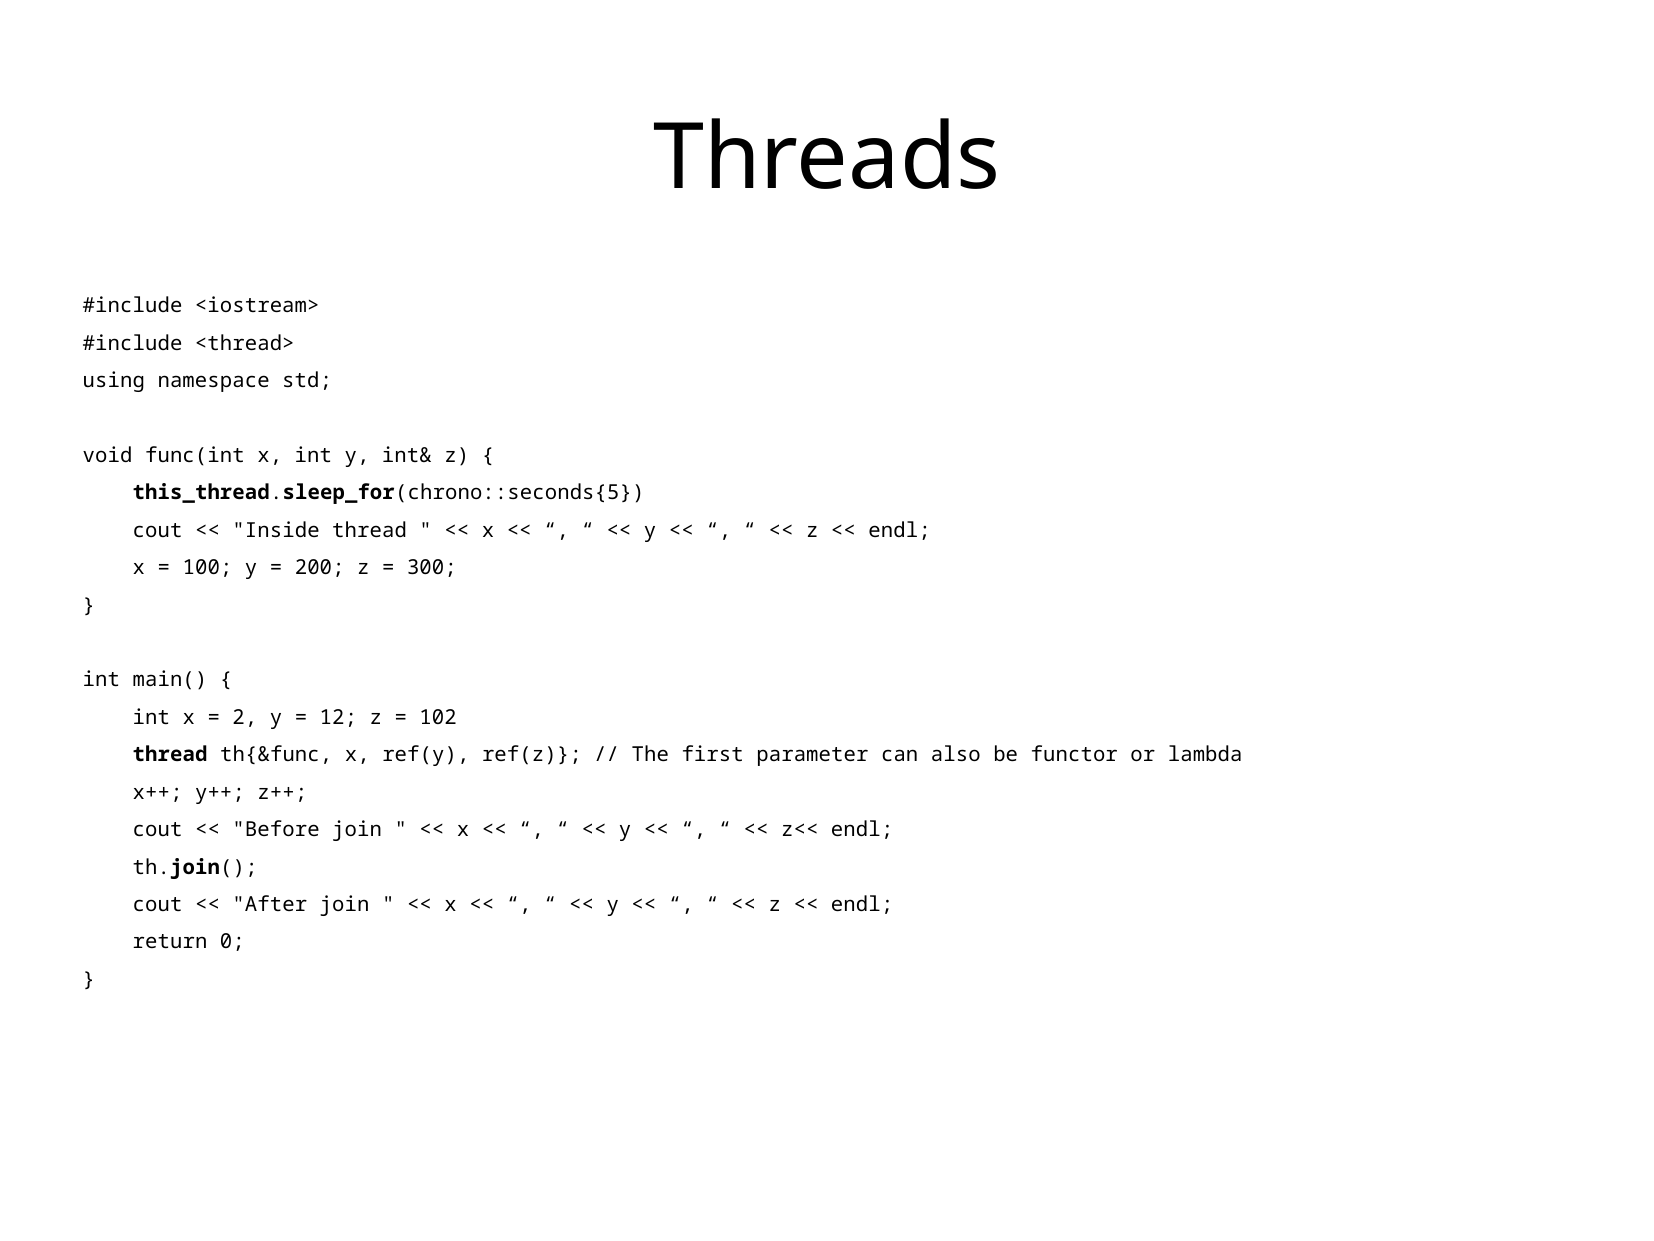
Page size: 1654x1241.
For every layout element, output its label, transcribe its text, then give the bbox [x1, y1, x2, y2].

title Threads [82, 49, 1571, 257]
list #include <iostream> #include <thread> using namespace std; void func(int x, int y, int& z) { this_thread.sleep_for(chrono::seconds{5}) cout << "Inside thread " << x << “, “ << y << “, “ << z << endl; x = 100; y = 200; z = 300; } int main() { int x = 2, y = 12; z = 102 thread th{&func, x, ref(y), ref(z)}; // The first parameter can also be functor or lambda x++; y++; z++; cout << "Before join " << x << “, “ << y << “, “ << z<< endl; th.join(); cout << "After join " << x << “, “ << y << “, “ << z << endl; return 0; } [82, 290, 1571, 1010]
